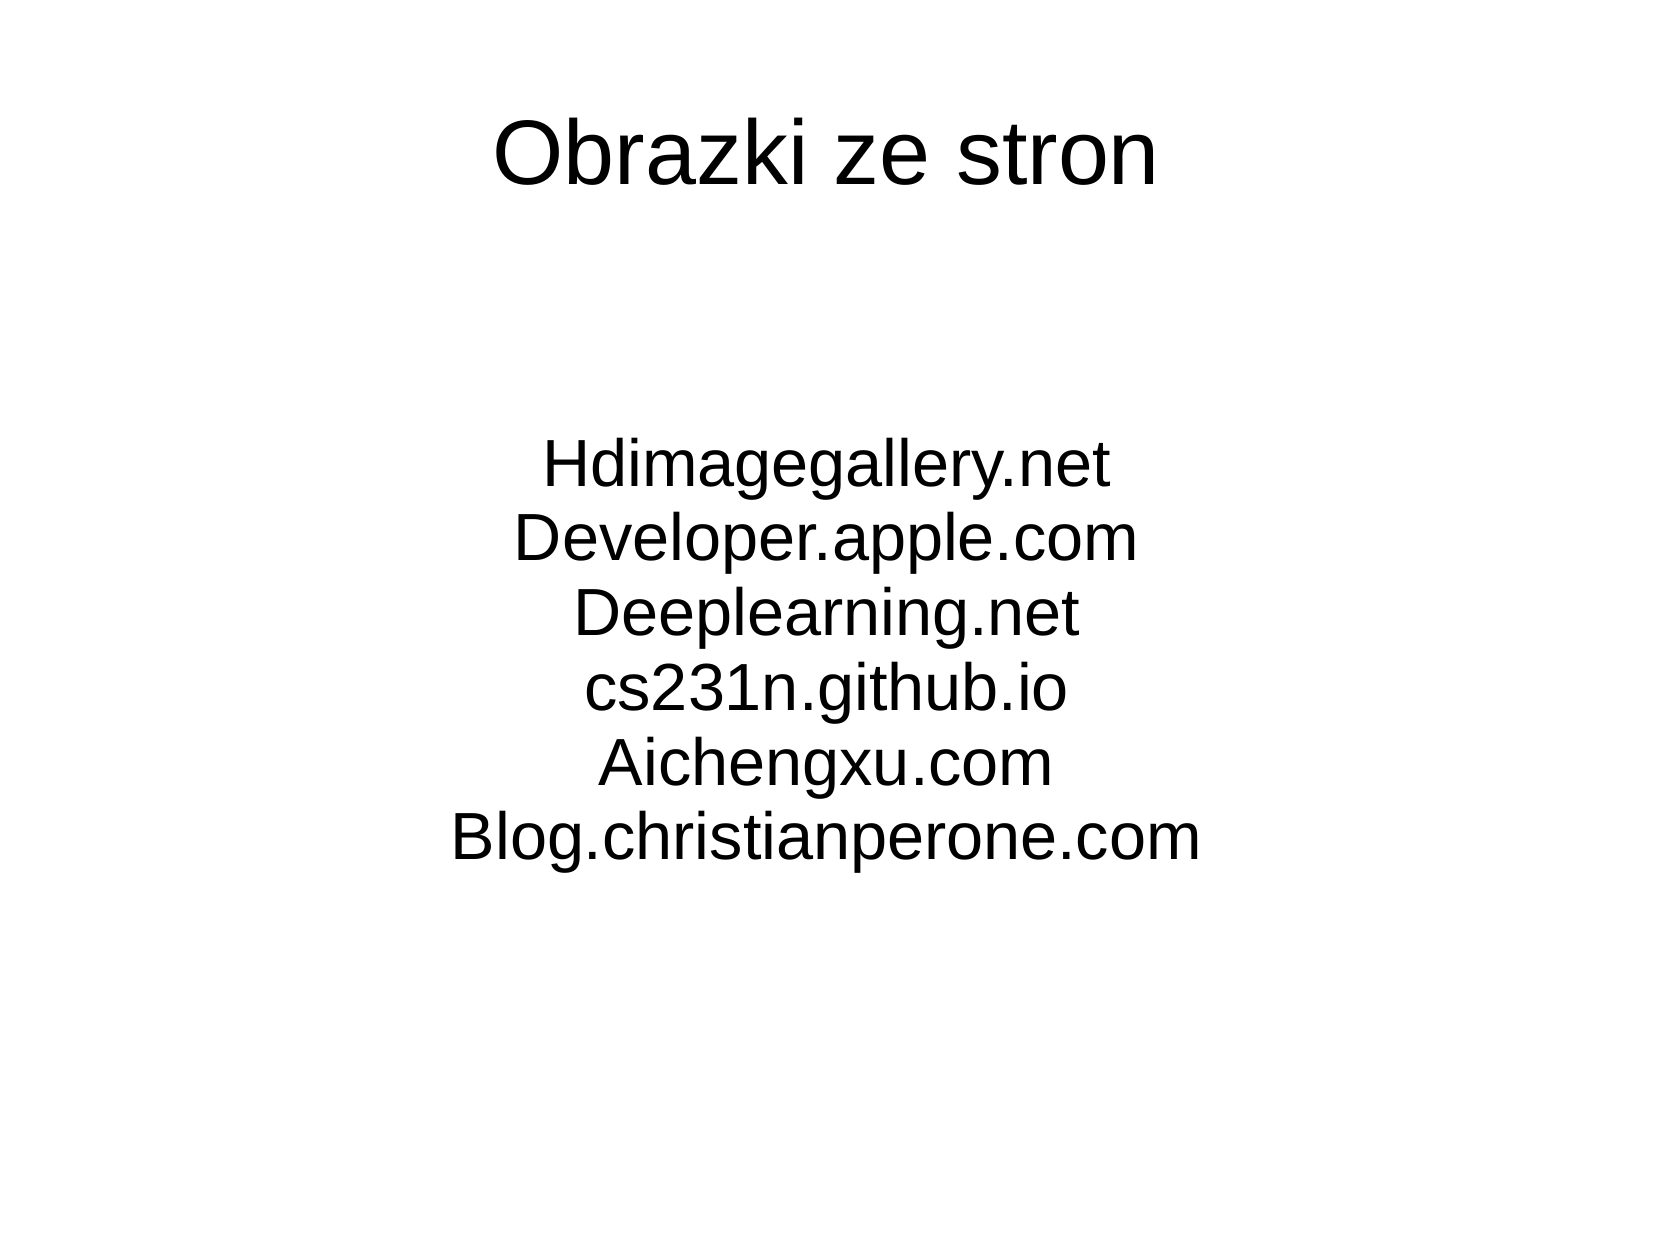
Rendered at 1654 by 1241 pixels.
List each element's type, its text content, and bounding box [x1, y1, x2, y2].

subtitle Hdimagegallery.net Developer.apple.com Deeplearning.net cs231n.github.io Aichengxu.com Blog.christianperone.com [82, 290, 1571, 1010]
title Obrazki ze stron [82, 49, 1571, 257]
